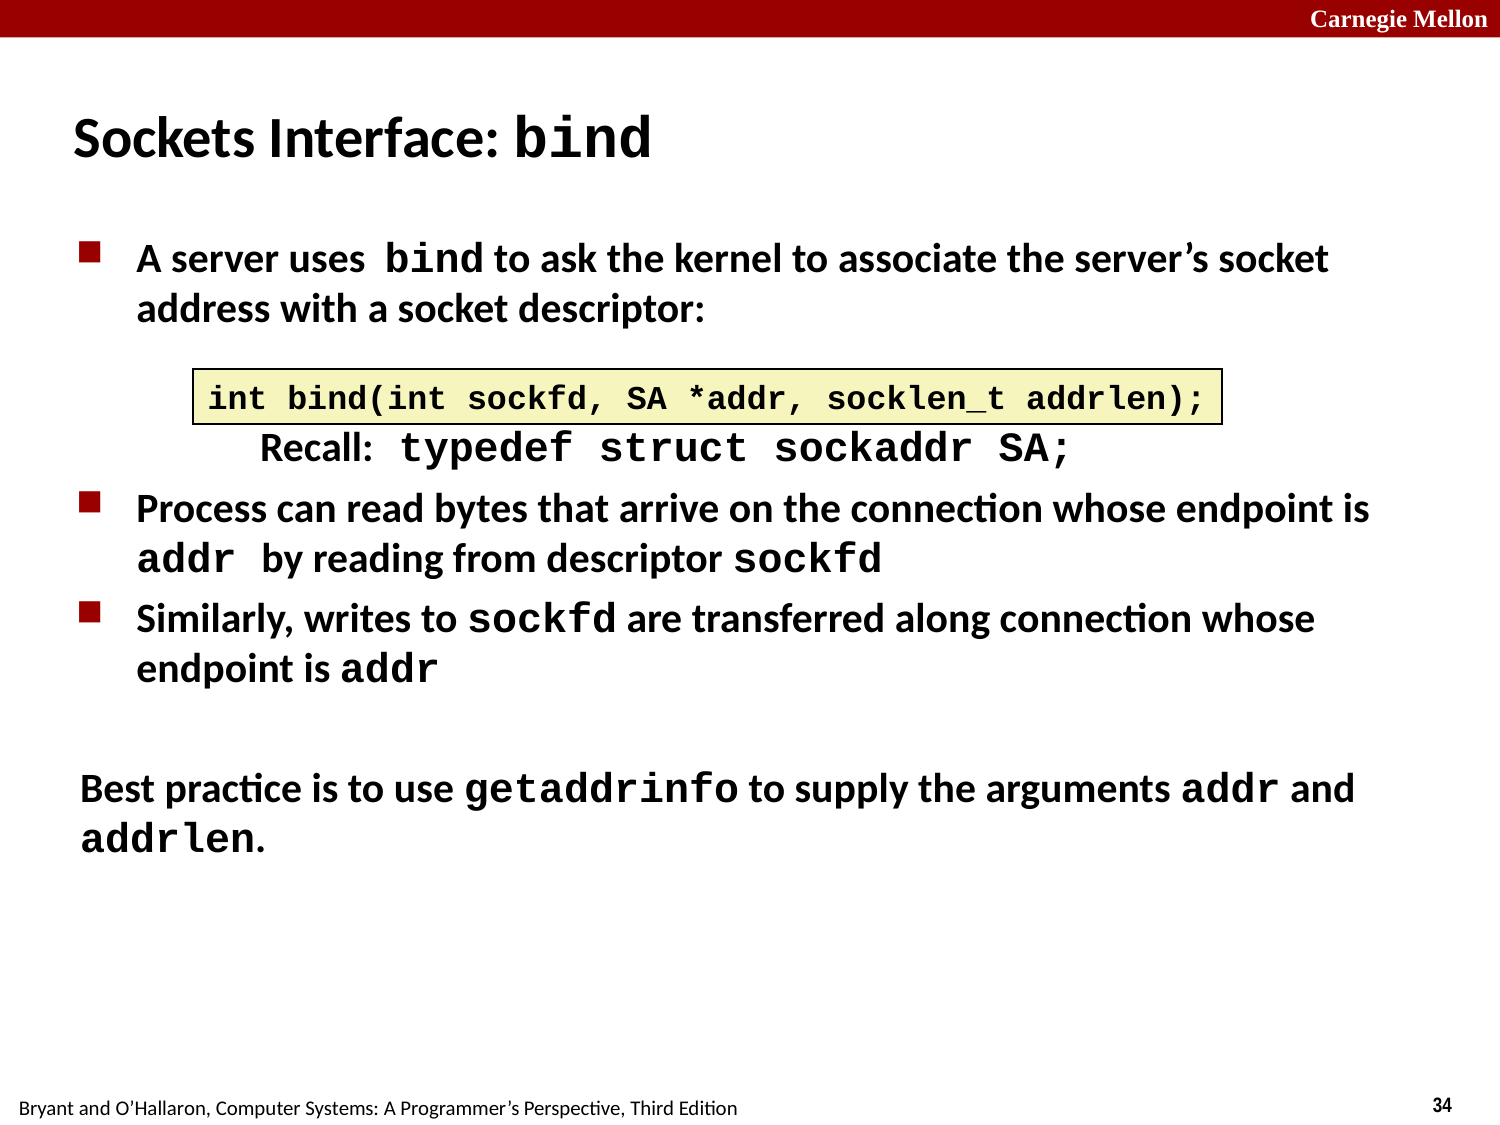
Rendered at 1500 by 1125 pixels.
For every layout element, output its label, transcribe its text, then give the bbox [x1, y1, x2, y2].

list A server uses bind to ask the kernel to associate the server’s socket address with a socket descriptor: Recall: typedef struct sockaddr SA; Process can read bytes that arrive on the connection whose endpoint is addr by reading from descriptor sockfd Similarly, writes to sockfd are transferred along connection whose endpoint is addr Best practice is to use getaddrinfo to supply the arguments addr and addrlen. [65, 223, 1413, 350]
title Sockets Interface: bind [58, 71, 1304, 197]
text_box int bind(int sockfd, SA *addr, socklen_t addrlen); [192, 368, 1223, 424]
